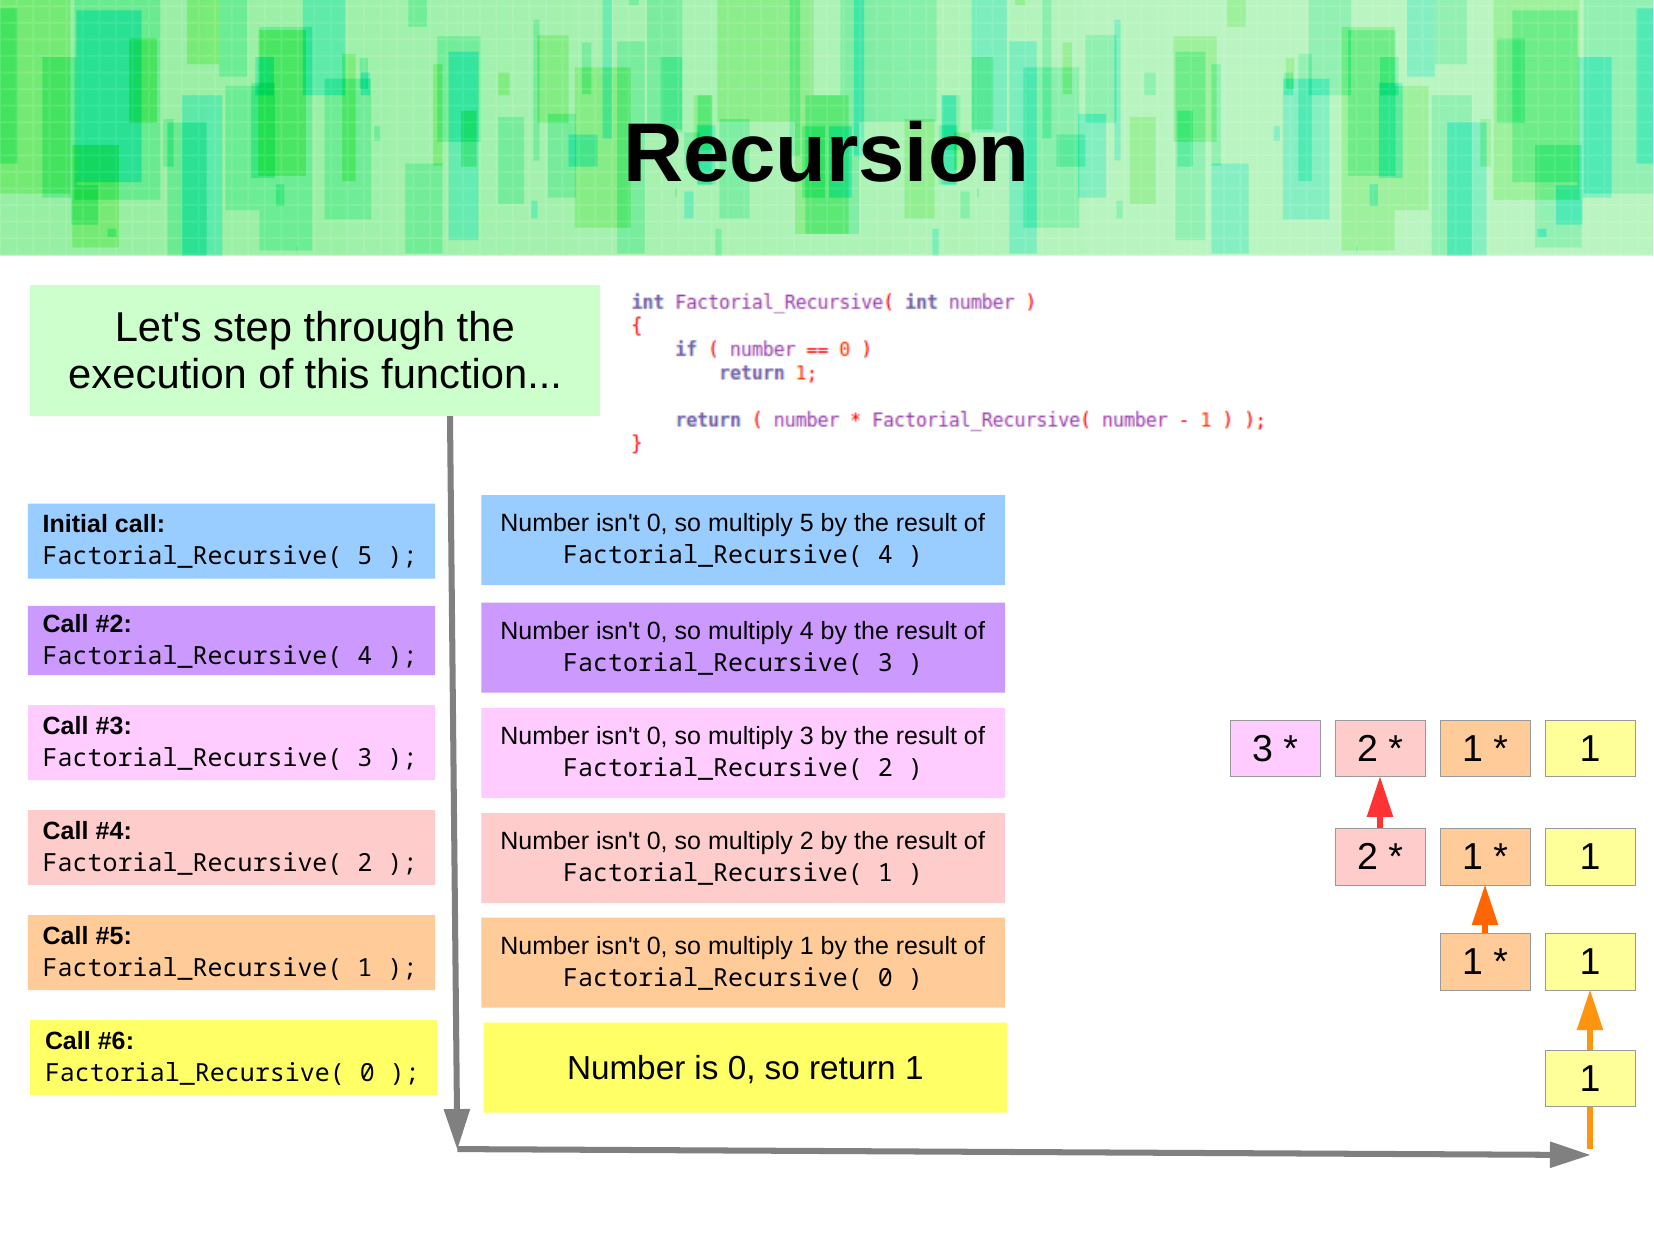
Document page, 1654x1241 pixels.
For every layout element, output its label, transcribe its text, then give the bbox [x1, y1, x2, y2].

text_box 2 * [1335, 828, 1426, 886]
text_box Call #4: Factorial_Recursive( 2 ); [27, 810, 436, 886]
text_box 1 [1545, 1050, 1636, 1107]
text_box Number isn't 0, so multiply 2 by the result of Factorial_Recursive( 1 ) [481, 813, 1006, 904]
text_box Number is 0, so return 1 [483, 1022, 1008, 1113]
title Recursion [82, 49, 1571, 257]
picture [0, 0, 1654, 1241]
text_box 1 * [1440, 828, 1531, 886]
text_box 1 [1545, 933, 1636, 991]
text_box Number isn't 0, so multiply 5 by the result of Factorial_Recursive( 4 ) [481, 495, 1006, 586]
text_box 1 * [1440, 933, 1531, 991]
text_box 2 * [1335, 720, 1426, 777]
text_box Call #3: Factorial_Recursive( 3 ); [27, 705, 436, 781]
text_box Number isn't 0, so multiply 1 by the result of Factorial_Recursive( 0 ) [481, 917, 1006, 1008]
text_box Call #2: Factorial_Recursive( 4 ); [27, 605, 436, 676]
text_box Number isn't 0, so multiply 3 by the result of Factorial_Recursive( 2 ) [481, 708, 1006, 799]
text_box Number isn't 0, so multiply 4 by the result of Factorial_Recursive( 3 ) [481, 602, 1006, 693]
text_box Call #6: Factorial_Recursive( 0 ); [30, 1020, 438, 1096]
text_box 1 [1545, 828, 1636, 886]
text_box Let's step through the execution of this function... [30, 285, 601, 417]
text_box Call #5: Factorial_Recursive( 1 ); [27, 915, 436, 991]
text_box 1 * [1440, 720, 1531, 777]
text_box 1 [1545, 720, 1636, 777]
text_box Initial call: Factorial_Recursive( 5 ); [27, 503, 436, 579]
text_box 3 * [1230, 720, 1321, 777]
